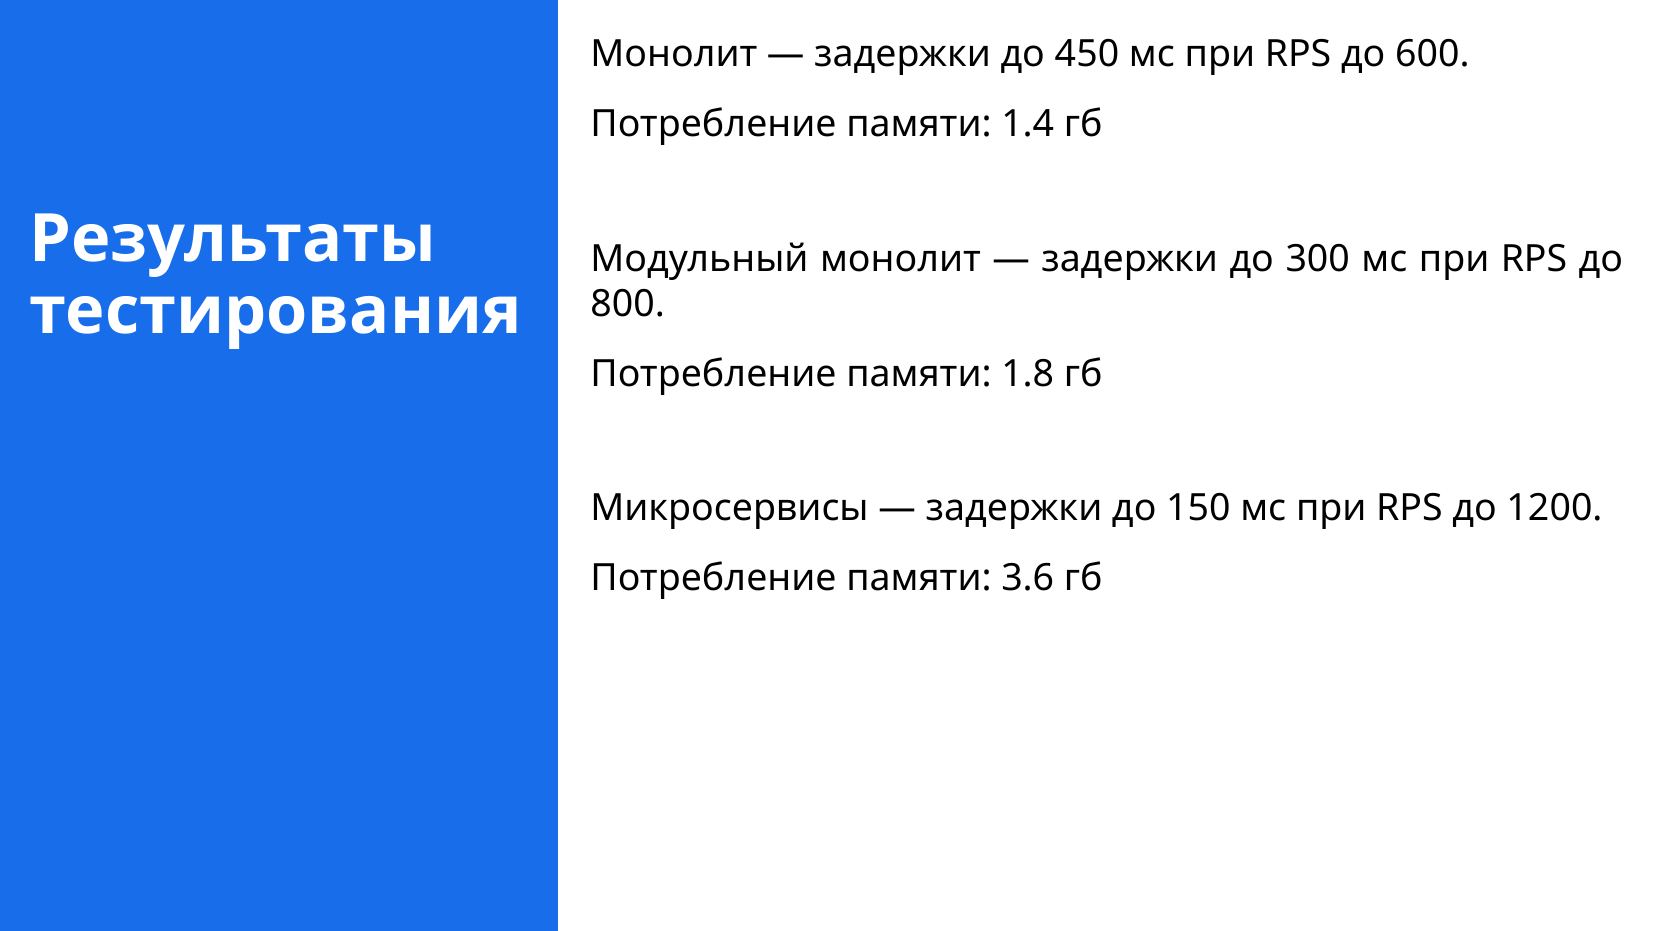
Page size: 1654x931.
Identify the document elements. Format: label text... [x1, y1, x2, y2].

text_box Монолит — задержки до 450 мс при RPS до 600. Потребление памяти: 1.4 гб Модульный монолит — задержки до 300 мс при RPS до 800. Потребление памяти: 1.8 гб Микросервисы — задержки до 150 мс при RPS до 1200. Потребление памяти: 3.6 гб [590, 29, 1624, 598]
title Результаты тестирования [29, 204, 559, 532]
text_box [0, 0, 558, 931]
